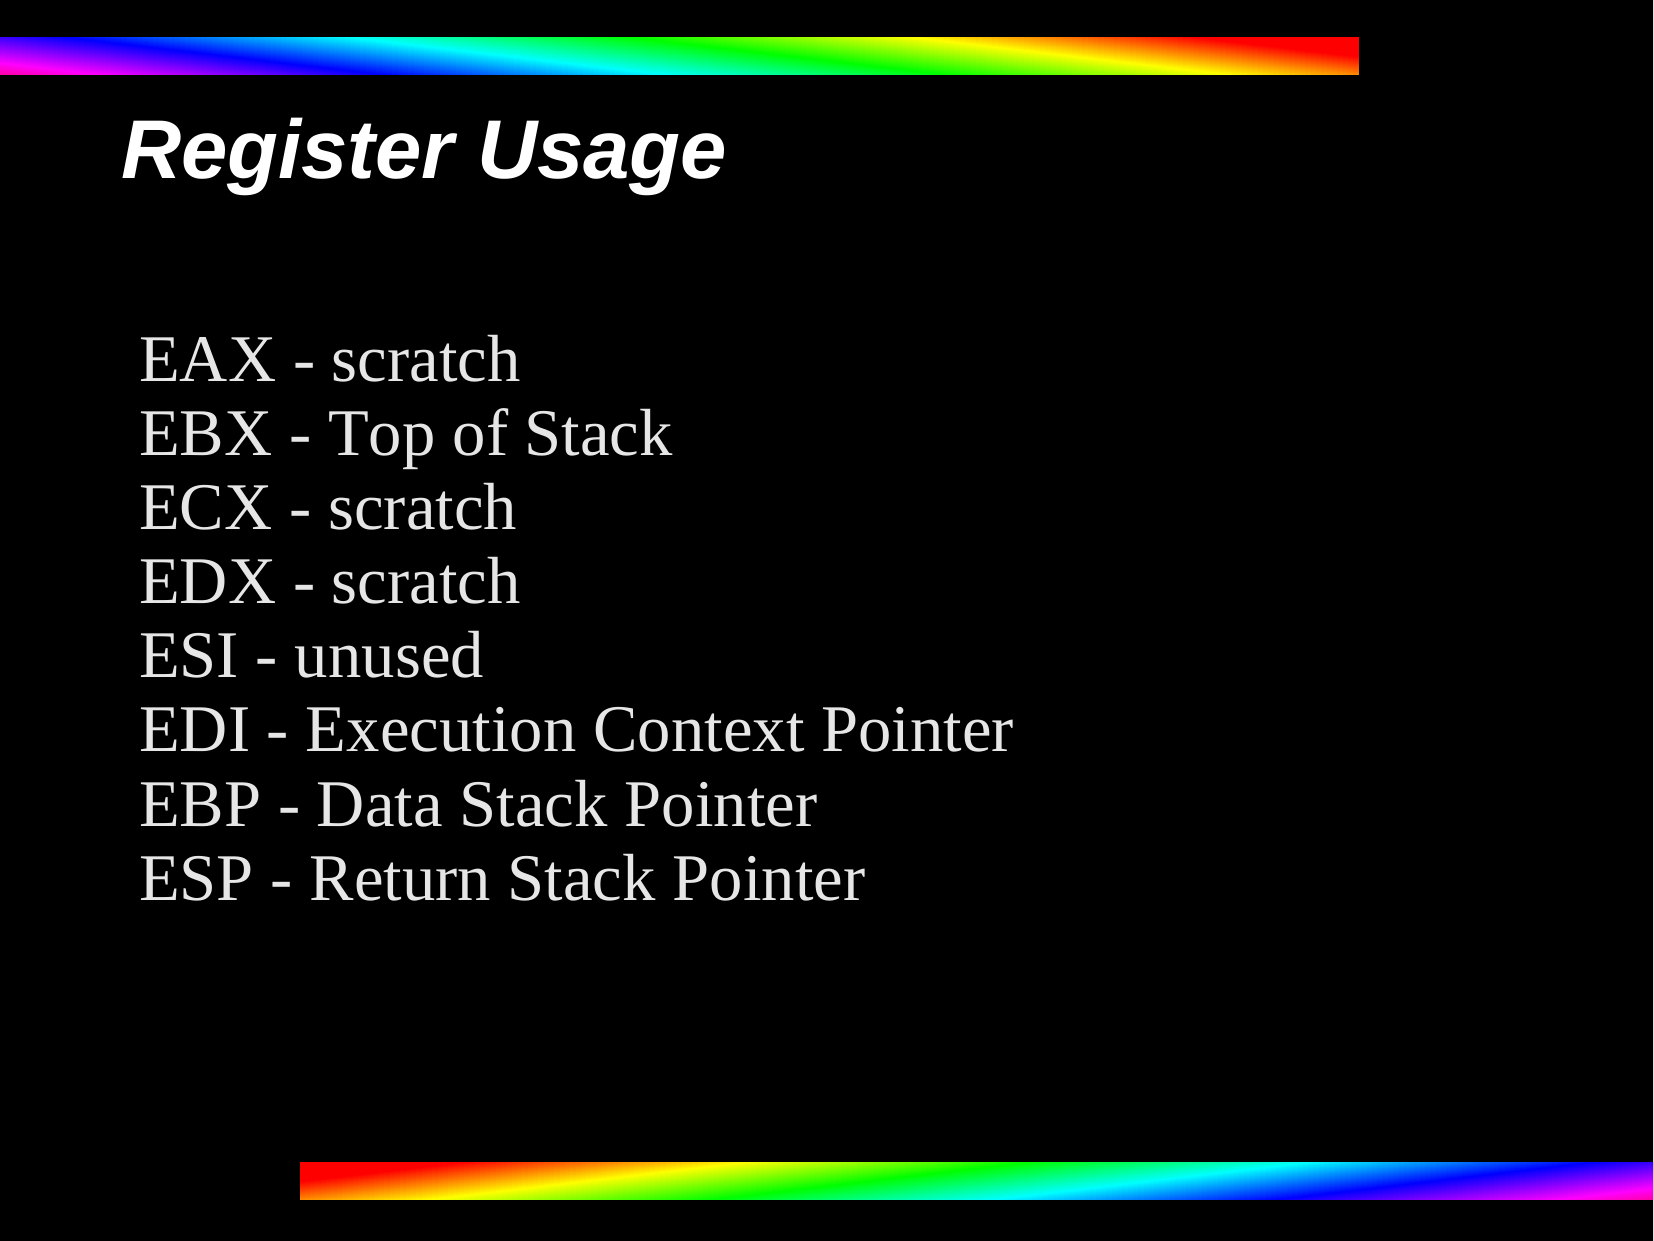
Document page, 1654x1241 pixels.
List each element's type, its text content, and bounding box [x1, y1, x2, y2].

title Register Usage [121, 46, 1534, 254]
list EAX - scratch EBX - Top of Stack ECX - scratch EDX - scratch ESI - unused EDI - Execution Context Pointer EBP - Data Stack Pointer ESP - Return Stack Pointer [121, 322, 1561, 1133]
picture [0, 0, 1654, 1241]
